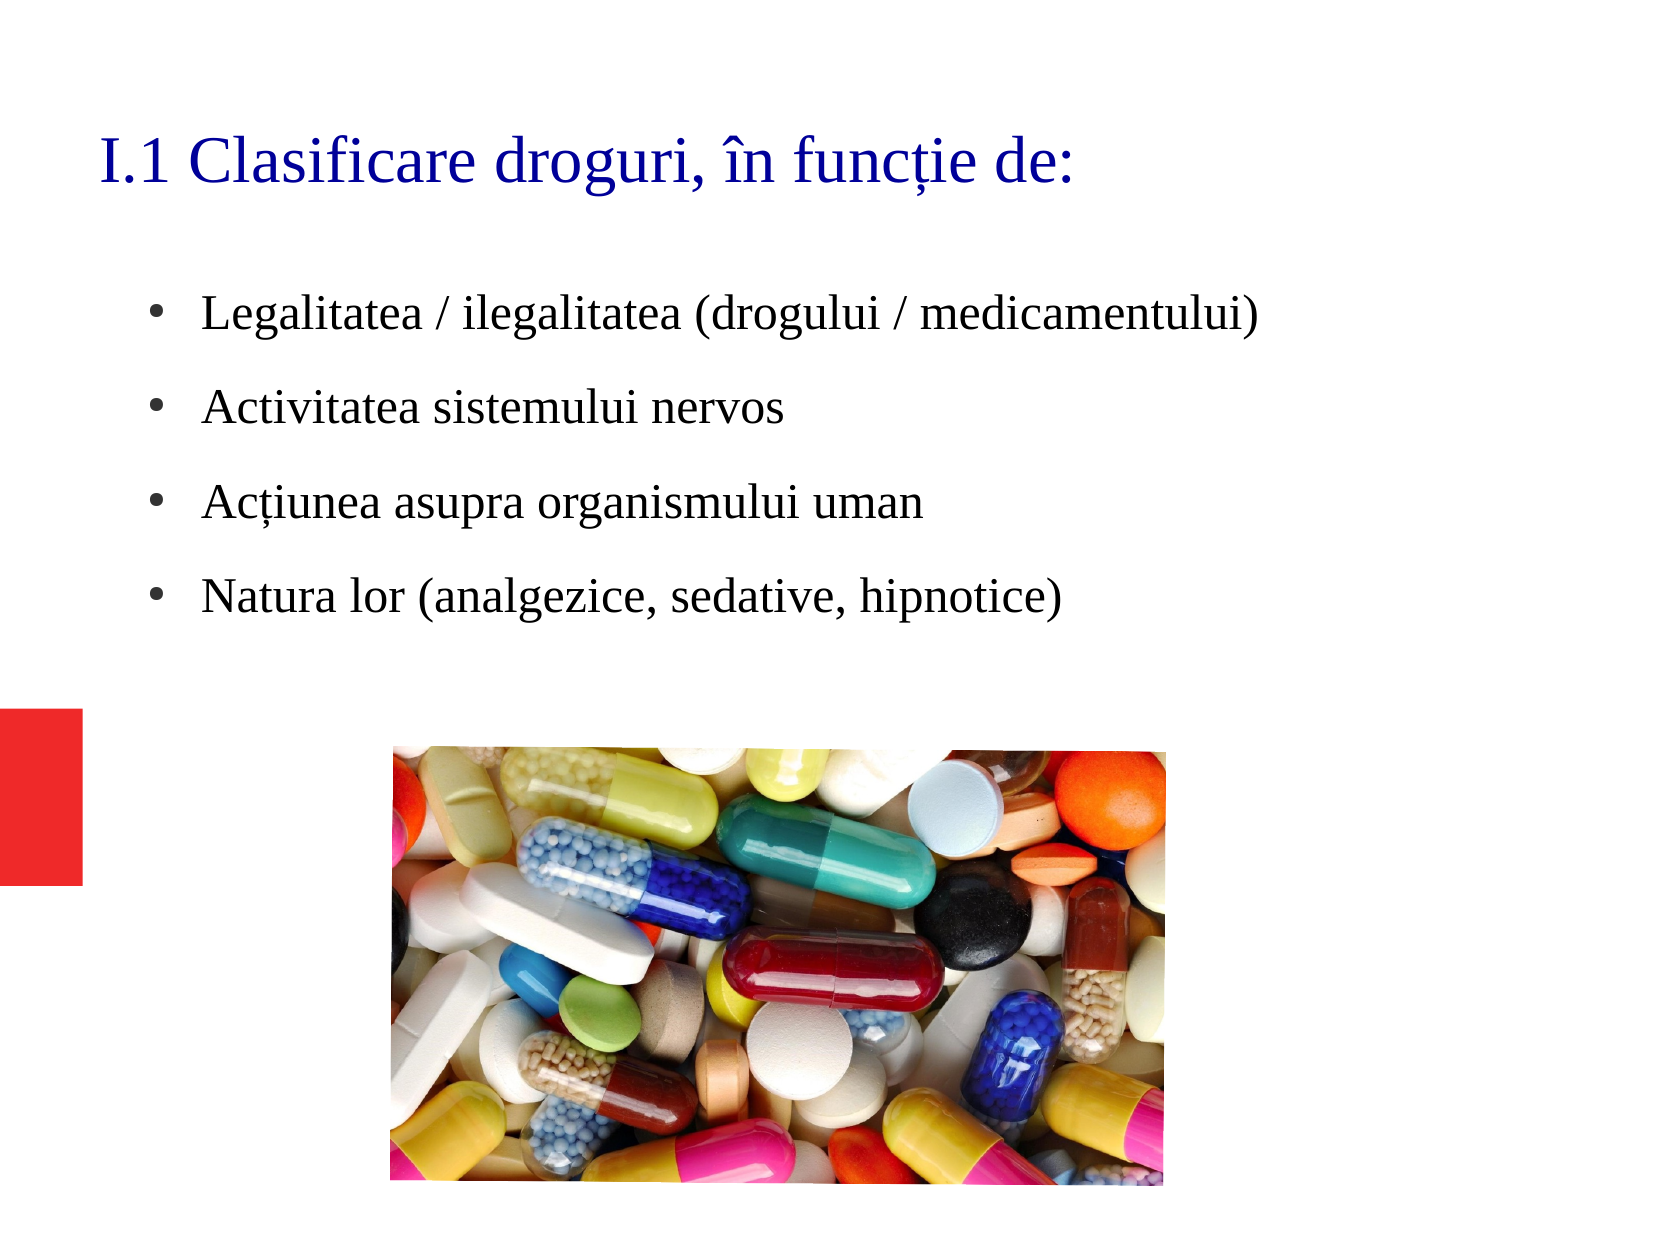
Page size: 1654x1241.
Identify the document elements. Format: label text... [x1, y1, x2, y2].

title I.1 Clasificare droguri, în funcție de: [82, 23, 1489, 260]
list Legalitatea / ilegalitatea (drogului / medicamentului) Activitatea sistemului nervos Acțiunea asupra organismului uman Natura lor (analgezice, sedative, hipnotice) [129, 284, 1536, 1004]
picture [389, 745, 1166, 1186]
